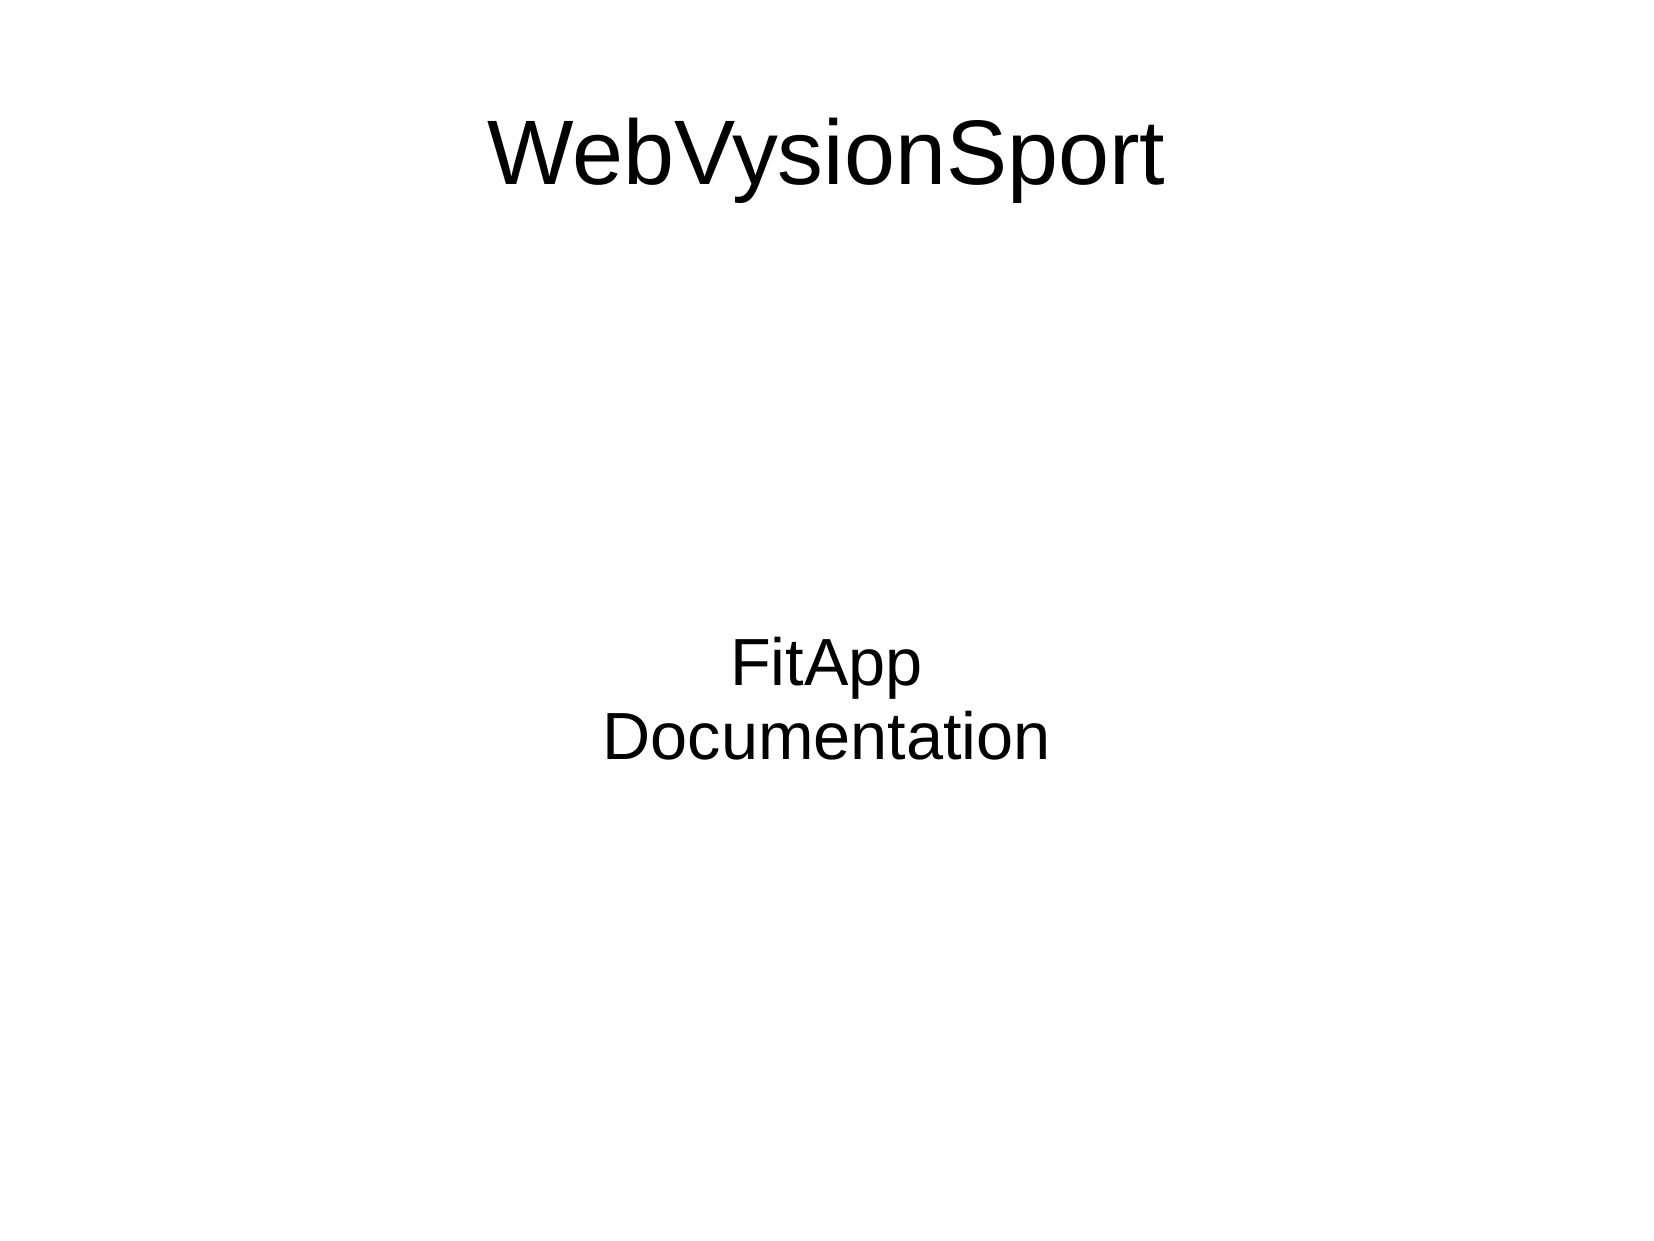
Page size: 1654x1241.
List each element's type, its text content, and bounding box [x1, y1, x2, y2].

title WebVysionSport [82, 49, 1571, 257]
subtitle FitApp Documentation [82, 290, 1571, 1109]
